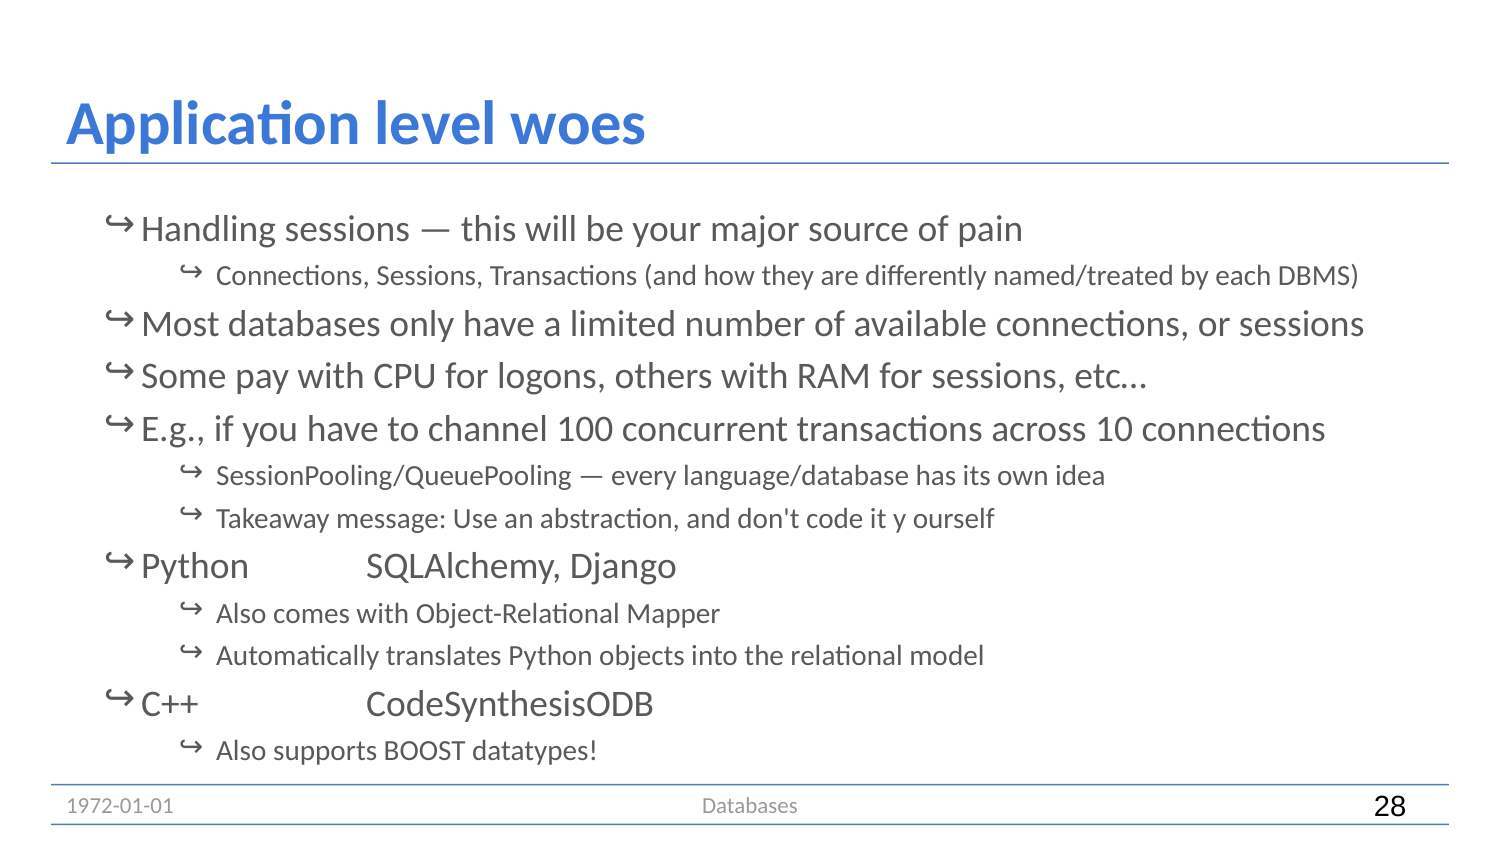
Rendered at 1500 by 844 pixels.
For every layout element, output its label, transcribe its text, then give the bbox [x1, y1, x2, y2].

slide_number <number> [1358, 784, 1449, 825]
list Handling sessions — this will be your major source of pain Connections, Sessions, Transactions (and how they are differently named/treated by each DBMS) Most databases only have a limited number of available connections, or sessions Some pay with CPU for logons, others with RAM for sessions, etc… E.g., if you have to channel 100 concurrent transactions across 10 connections SessionPooling/QueuePooling — every language/database has its own idea Takeaway message: Use an abstraction, and don't code it y ourself Python SQLAlchemy, Django Also comes with Object-Relational Mapper Automatically translates Python objects into the relational model C++ CodeSynthesisODB Also supports BOOST datatypes! [51, 189, 1449, 750]
title Application level woes [51, 72, 1449, 167]
